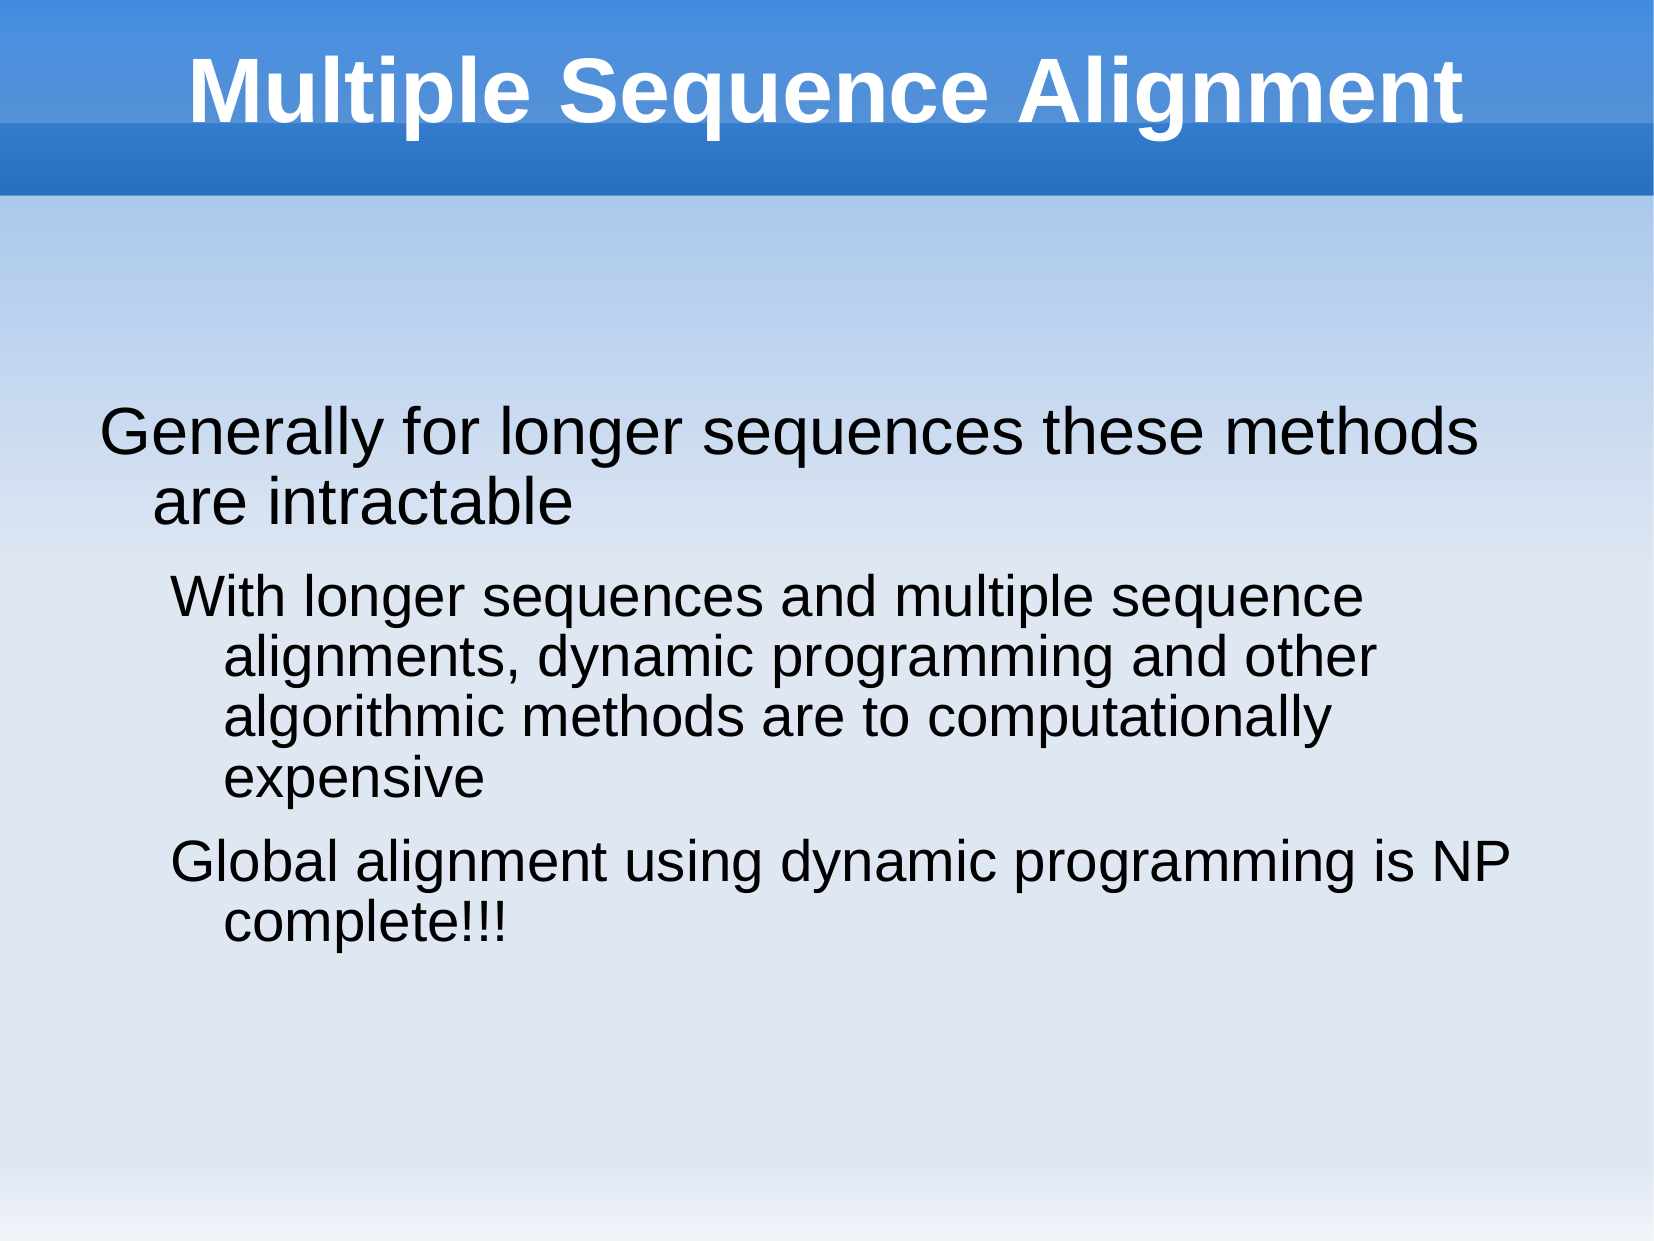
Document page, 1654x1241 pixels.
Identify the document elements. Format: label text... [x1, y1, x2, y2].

title Multiple Sequence Alignment [82, 0, 1571, 185]
picture [0, 0, 1654, 1241]
list Generally for longer sequences these methods are intractable With longer sequences and multiple sequence alignments, dynamic programming and other algorithmic methods are to computationally expensive Global alignment using dynamic programming is NP complete!!! [82, 290, 1571, 1094]
